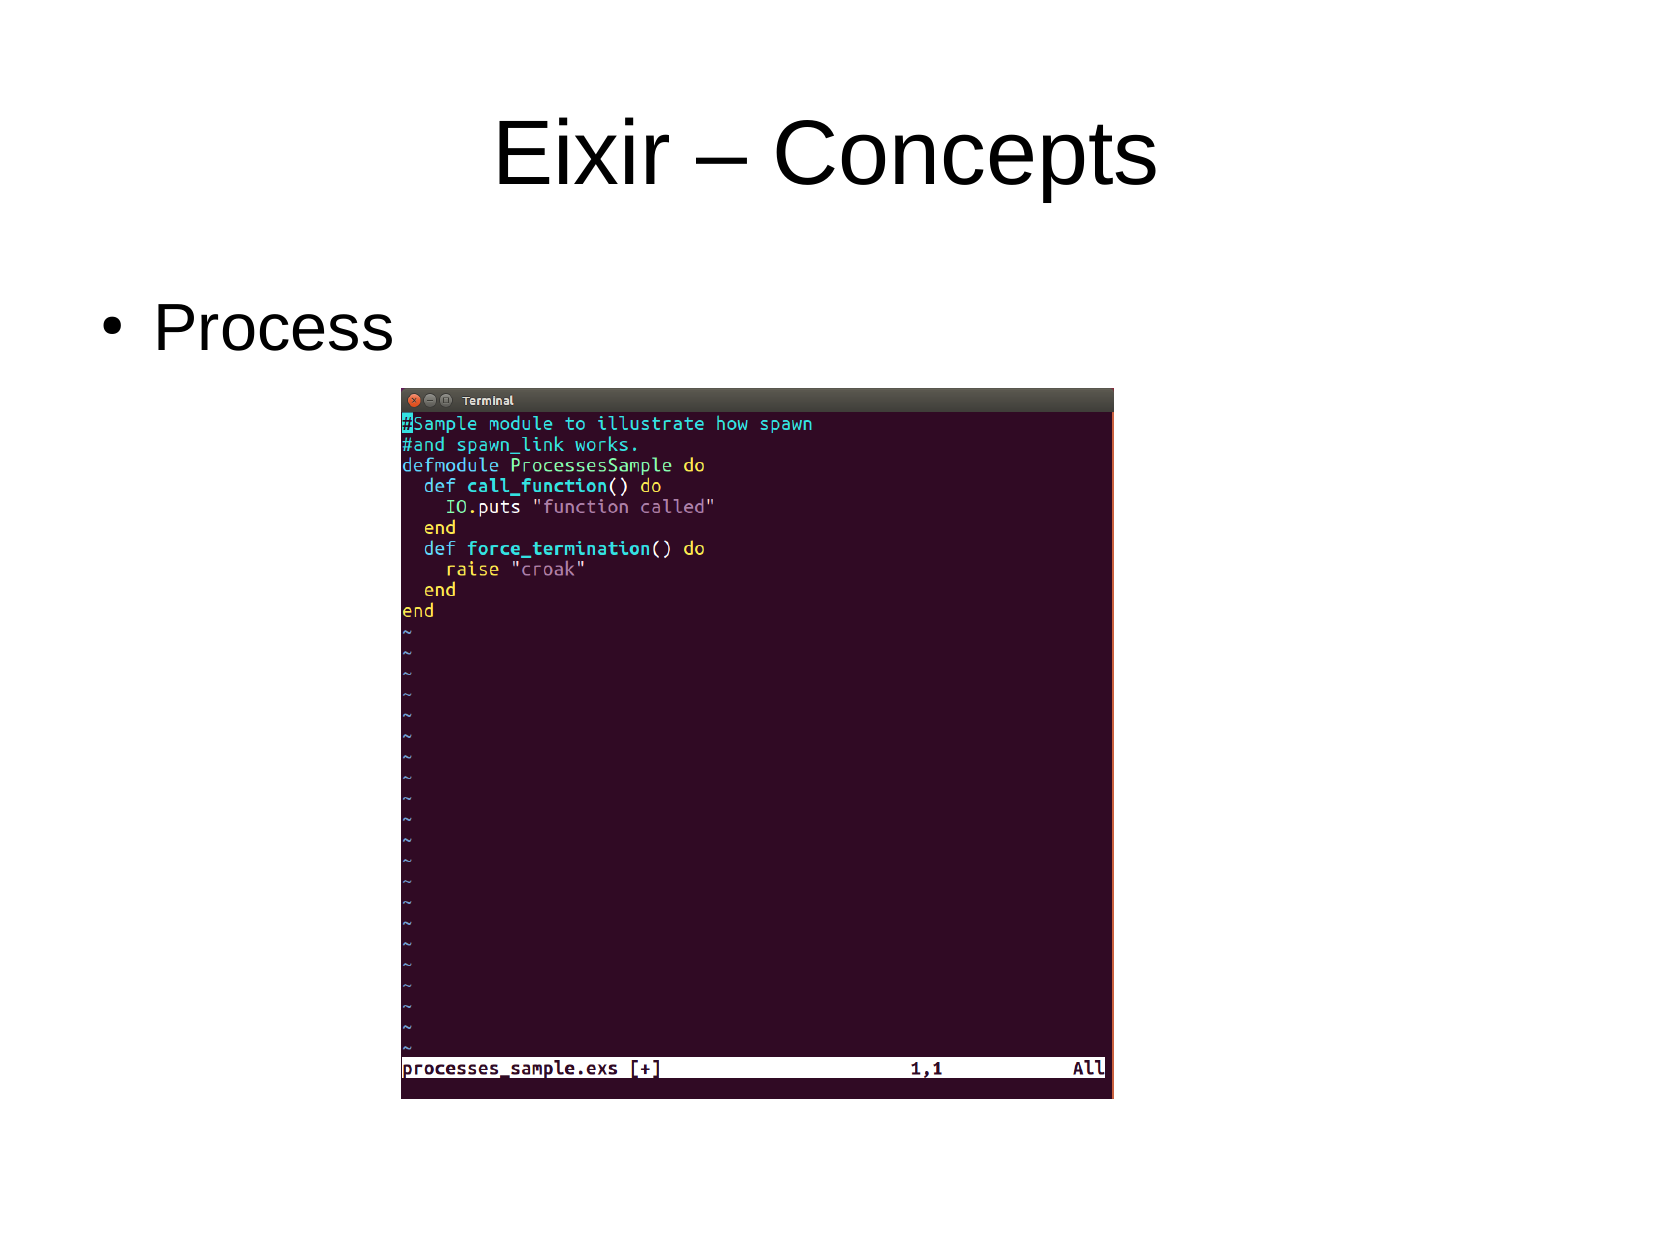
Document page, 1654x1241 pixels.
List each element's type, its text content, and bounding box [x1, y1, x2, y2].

picture [401, 388, 1114, 1099]
title Eixir – Concepts [82, 49, 1571, 257]
list Process [82, 290, 1571, 1010]
